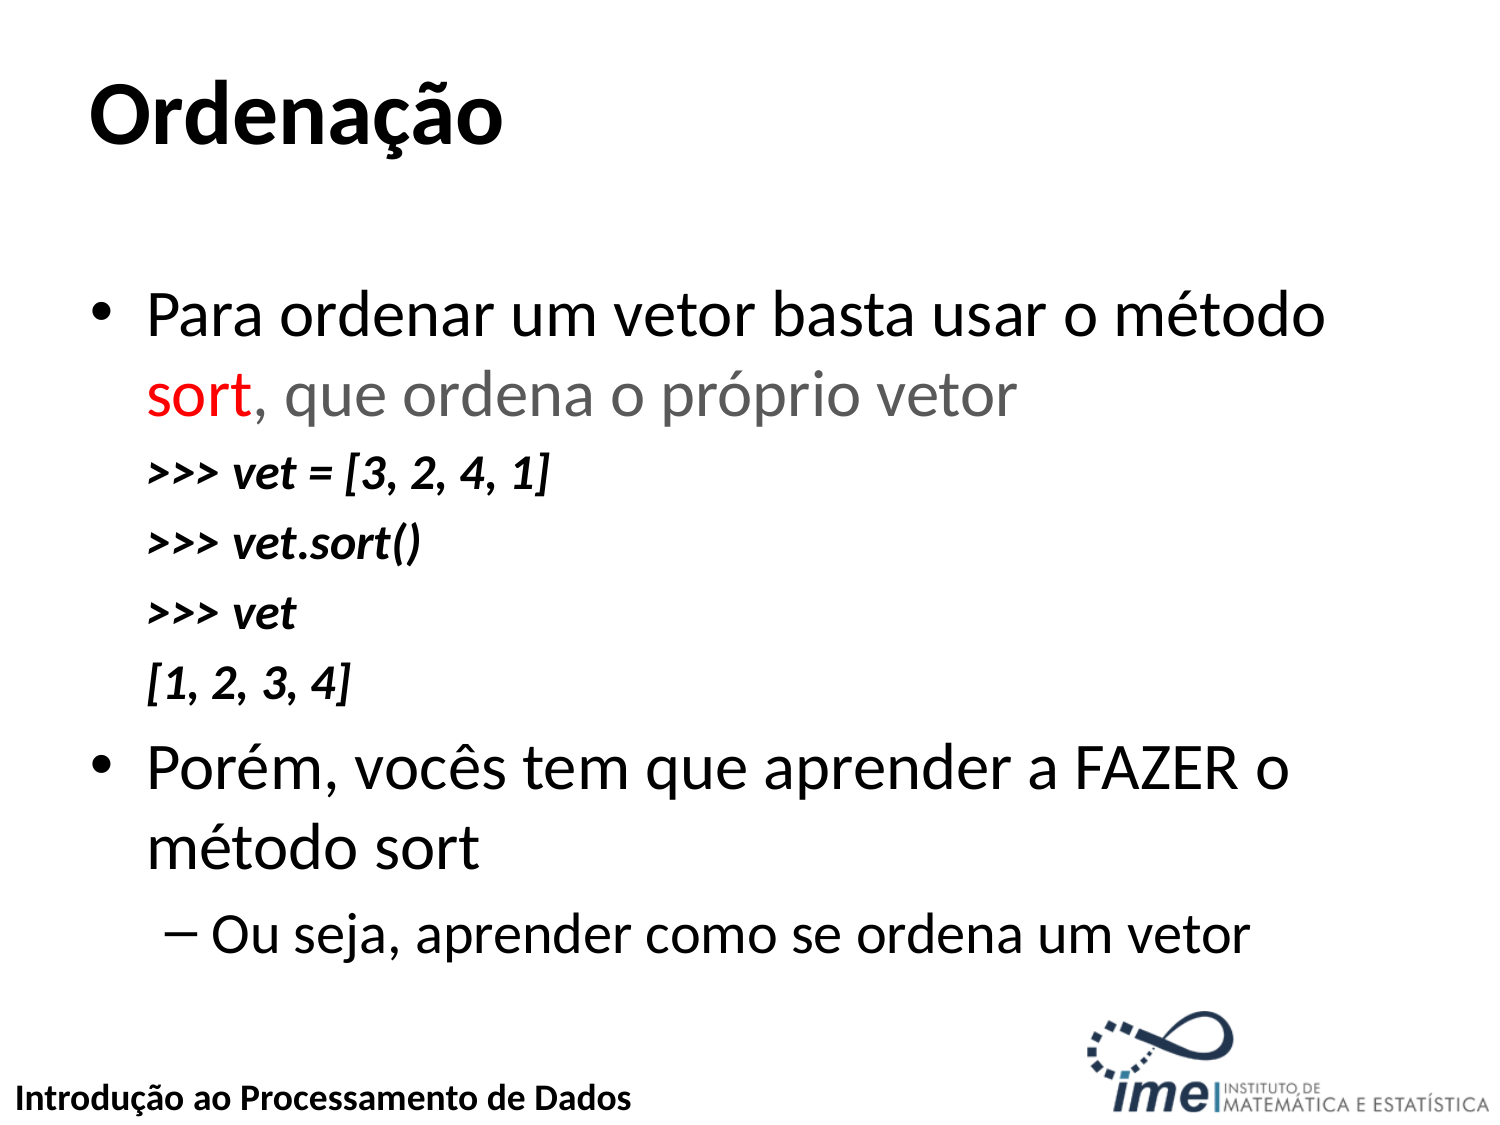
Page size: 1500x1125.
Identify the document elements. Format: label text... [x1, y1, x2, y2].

list Para ordenar um vetor basta usar o método sort, que ordena o próprio vetor >>> vet = [3, 2, 4, 1] >>> vet.sort() >>> vet [1, 2, 3, 4] Porém, vocês tem que aprender a FAZER o método sort Ou seja, aprender como se ordena um vetor [75, 262, 1425, 1005]
picture [1086, 1011, 1495, 1115]
title Ordenação [75, 45, 1425, 233]
